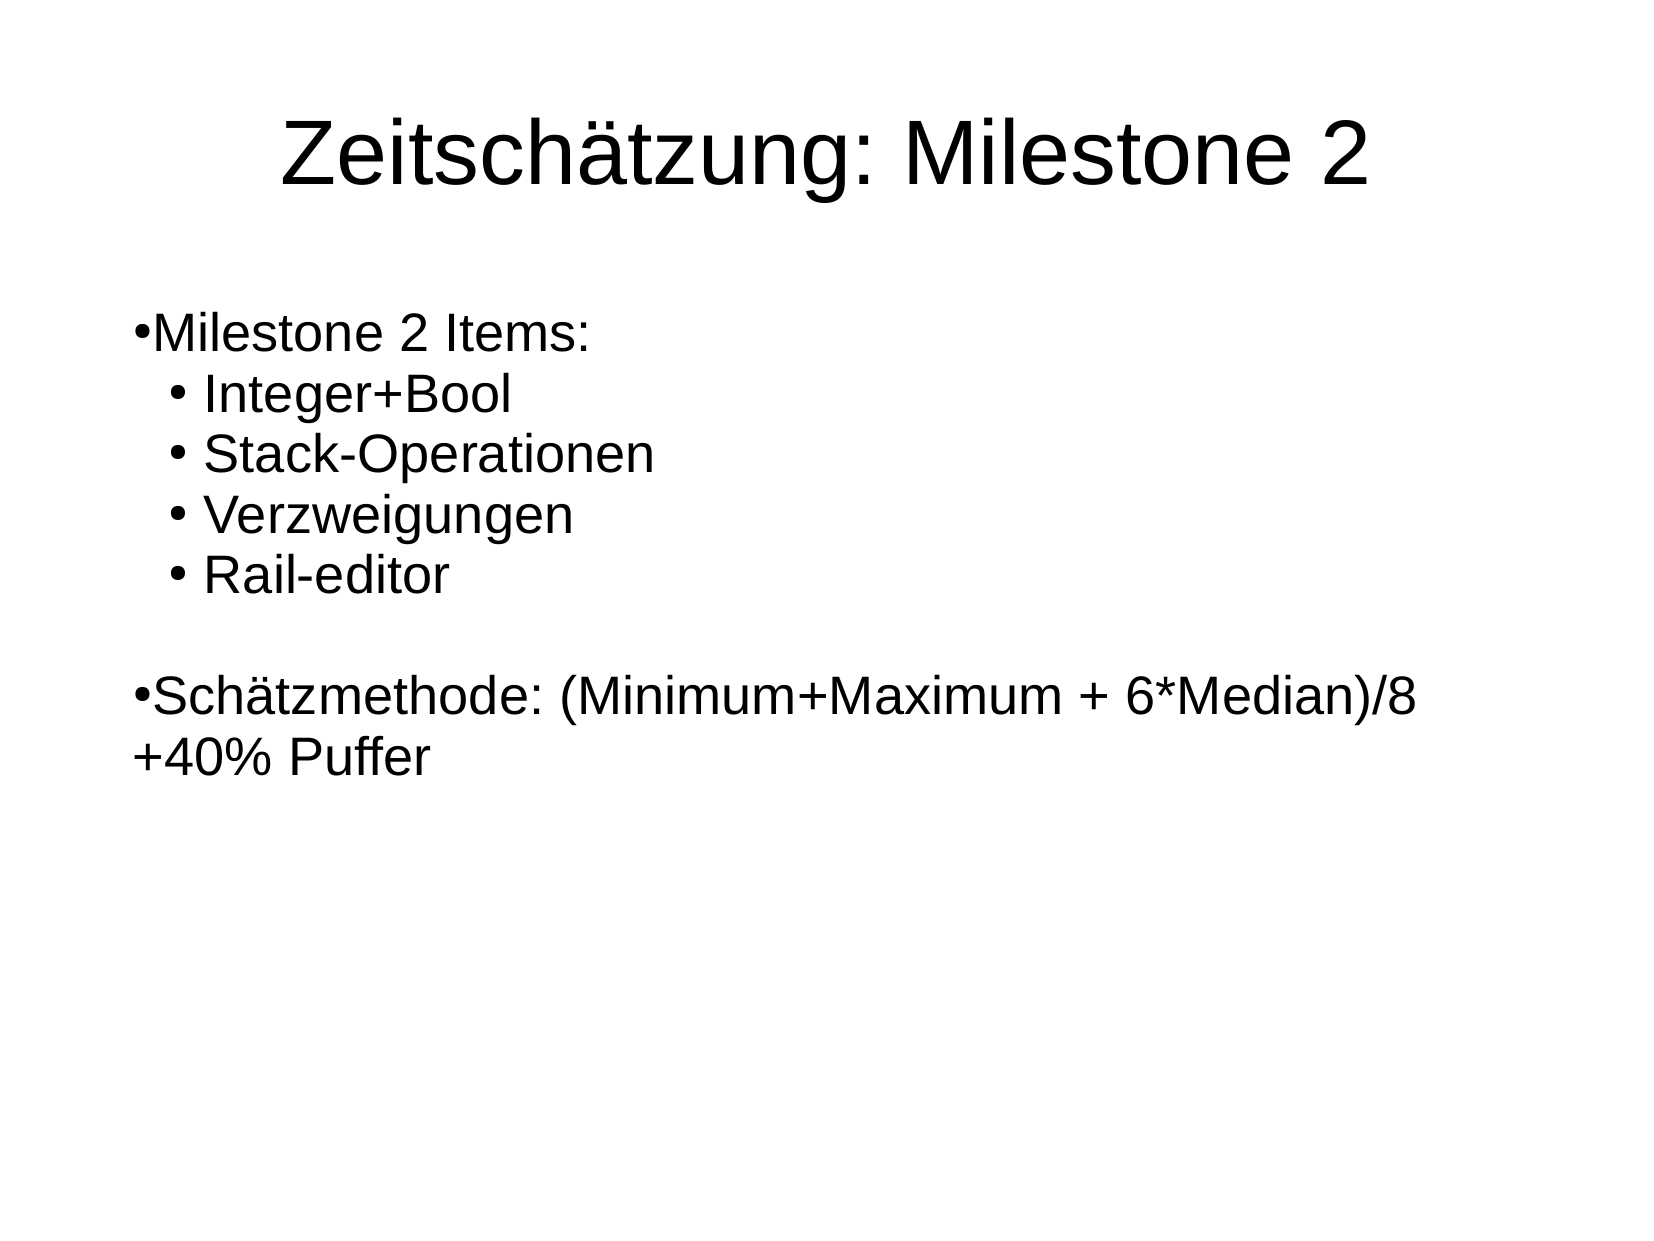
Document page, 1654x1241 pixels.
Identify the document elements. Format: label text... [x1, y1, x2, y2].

text_box Milestone 2 Items: Integer+Bool Stack-Operationen Verzweigungen Rail-editor Schätzmethode: (Minimum+Maximum + 6*Median)/8 +40% Puffer [118, 295, 1477, 795]
title Zeitschätzung: Milestone 2 [82, 49, 1571, 257]
